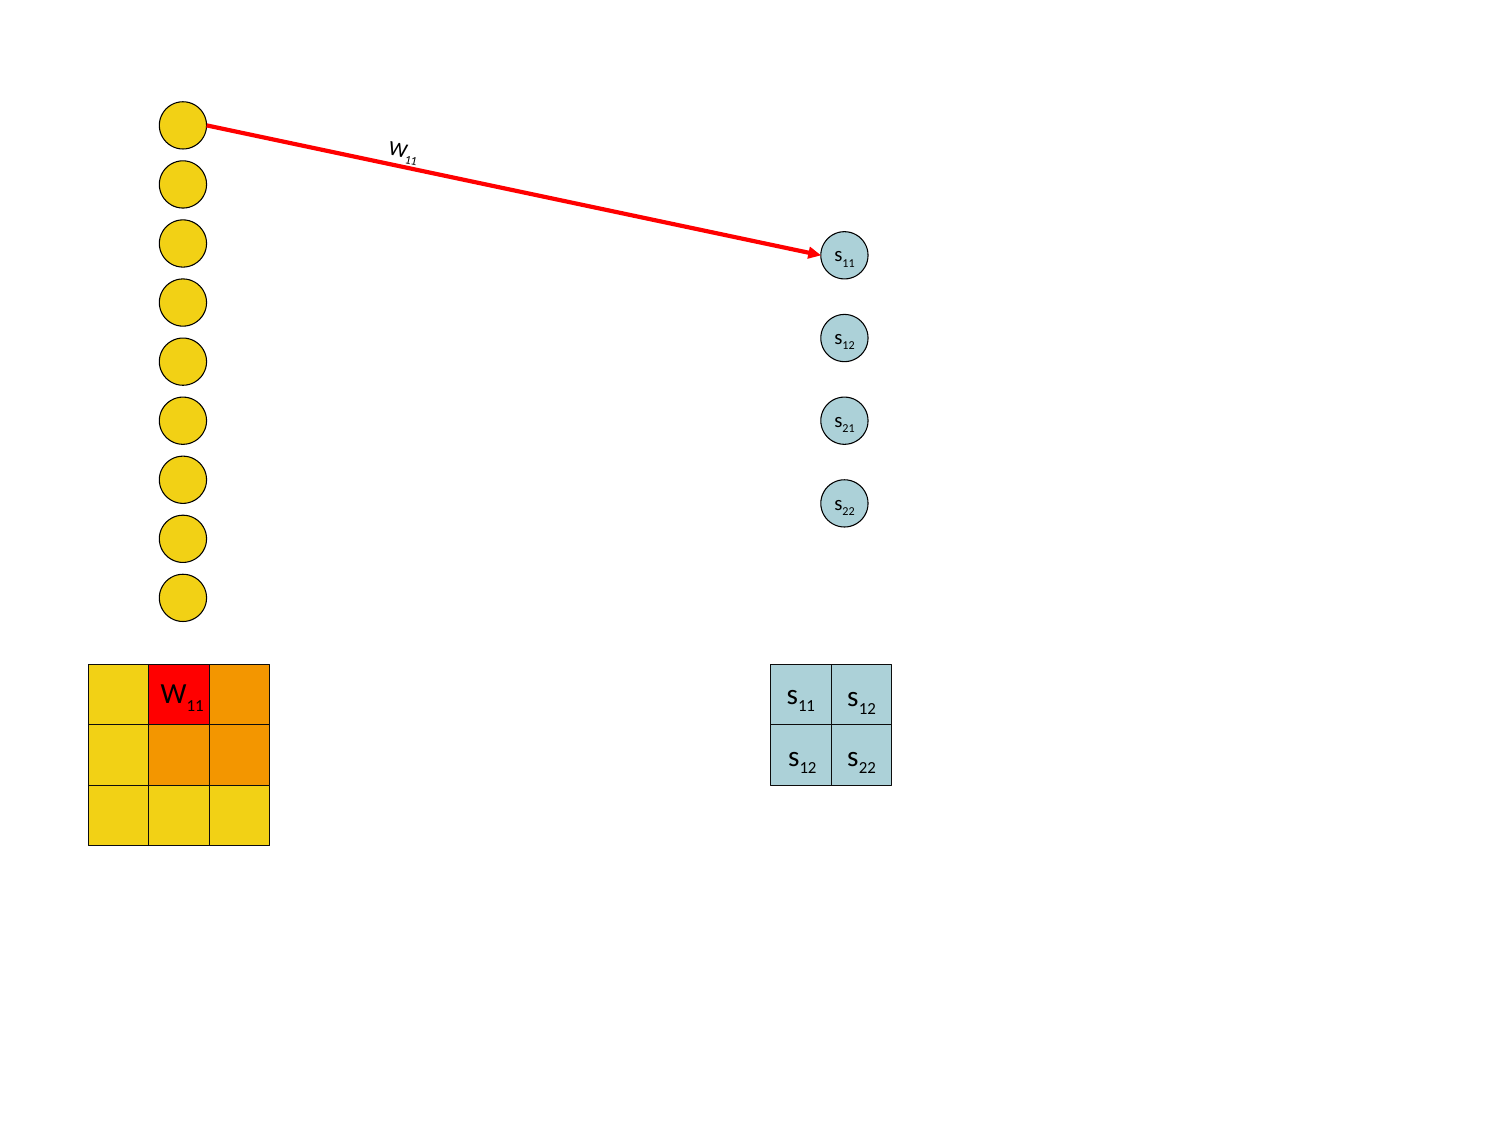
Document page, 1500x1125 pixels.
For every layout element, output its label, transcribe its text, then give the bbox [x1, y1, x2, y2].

text_box s12 [770, 724, 831, 786]
text_box s12 [820, 314, 869, 362]
text_box [159, 101, 207, 149]
text_box [159, 397, 207, 445]
text_box [159, 338, 207, 386]
text_box s12 [831, 664, 892, 724]
text_box [159, 278, 207, 327]
text_box [159, 515, 207, 563]
text_box s11 [820, 231, 869, 279]
text_box [159, 574, 207, 622]
text_box s11 [770, 664, 831, 724]
text_box [159, 160, 207, 209]
text_box W11 [148, 664, 209, 724]
text_box s22 [820, 479, 869, 528]
text_box [159, 219, 207, 268]
text_box [159, 456, 207, 504]
text_box W11 [324, 113, 484, 189]
text_box s22 [831, 724, 892, 786]
text_box [88, 664, 270, 846]
text_box s21 [820, 397, 869, 445]
